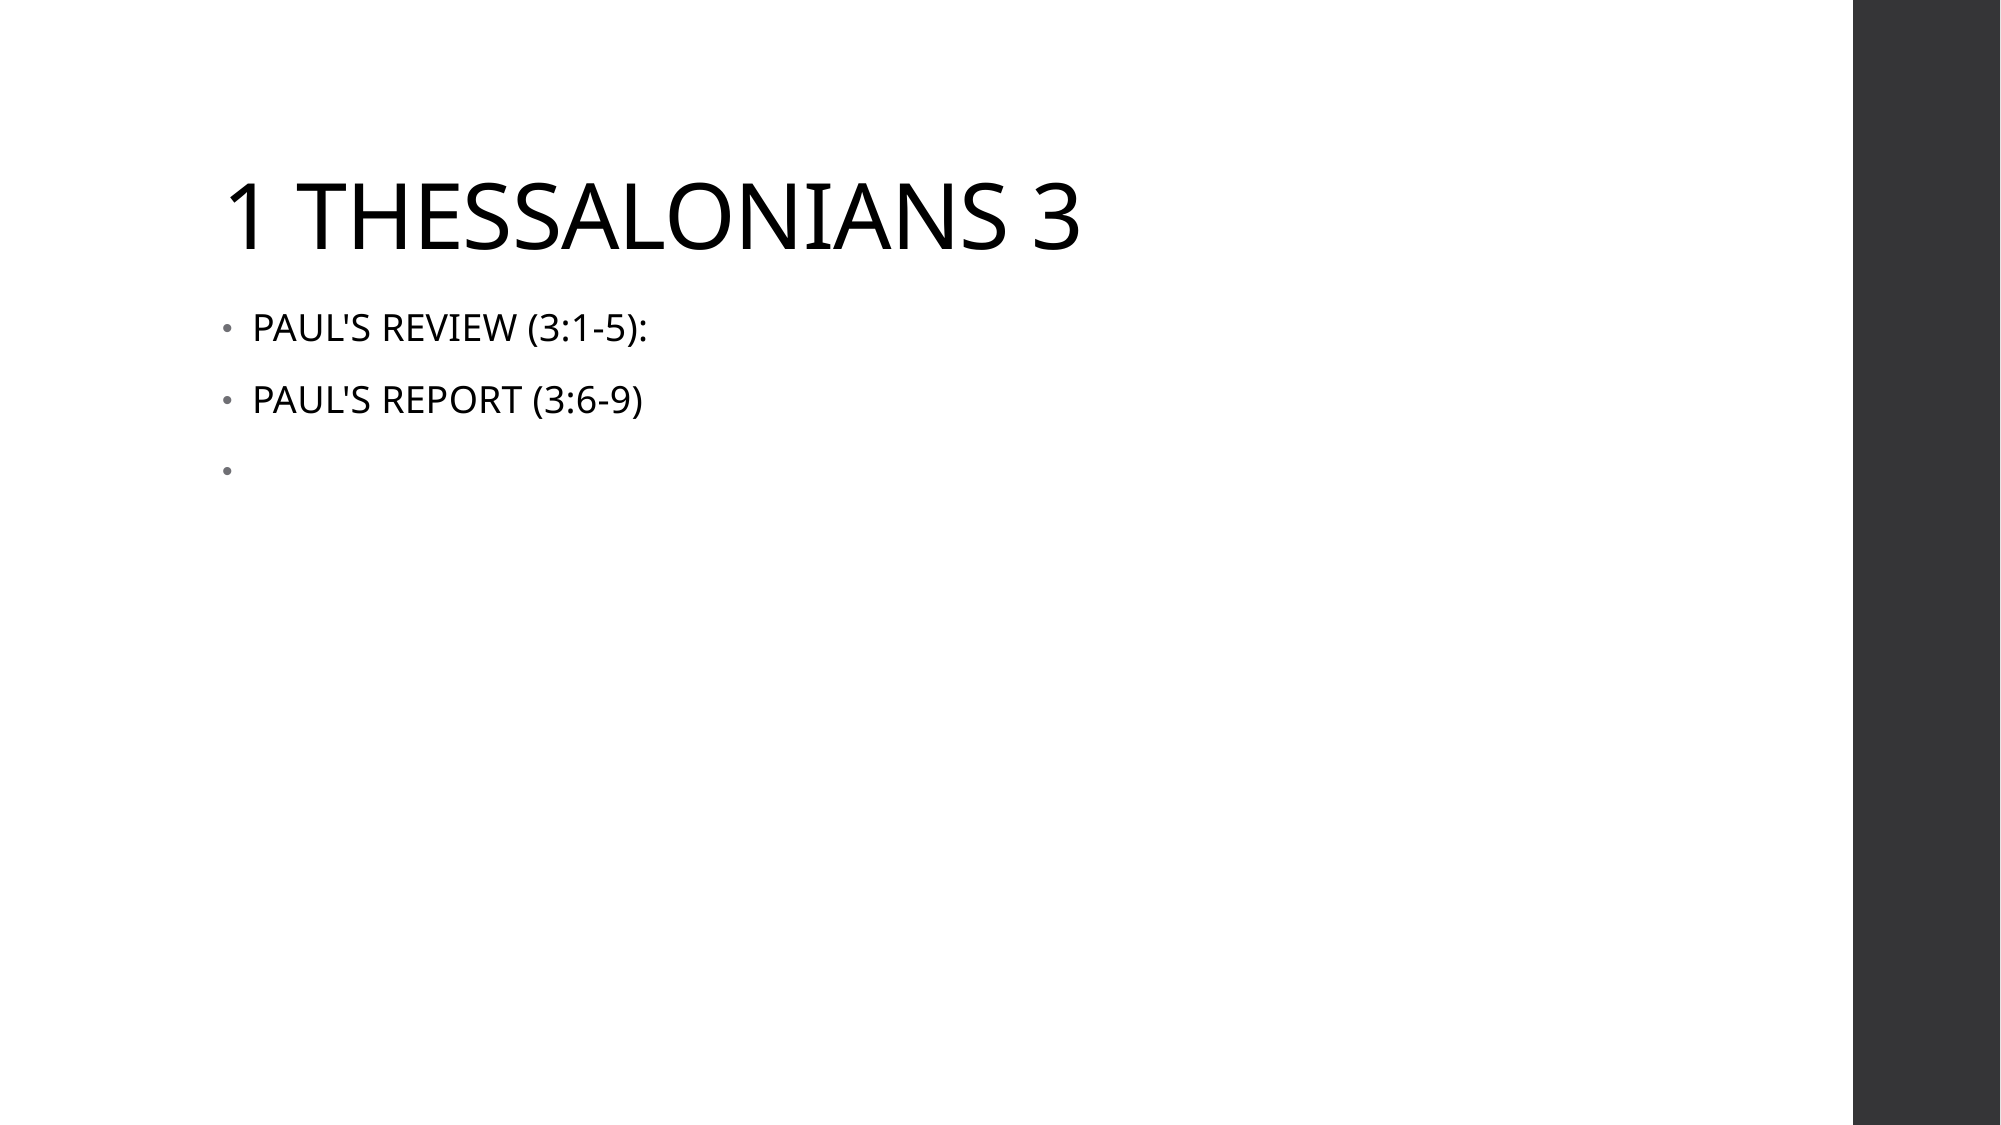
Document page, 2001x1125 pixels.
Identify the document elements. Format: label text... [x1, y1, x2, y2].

title 1 THESSALONIANS 3 [206, 60, 1797, 278]
list PAUL'S REVIEW (3:1-5): PAUL'S REPORT (3:6-9) [206, 299, 1617, 1014]
